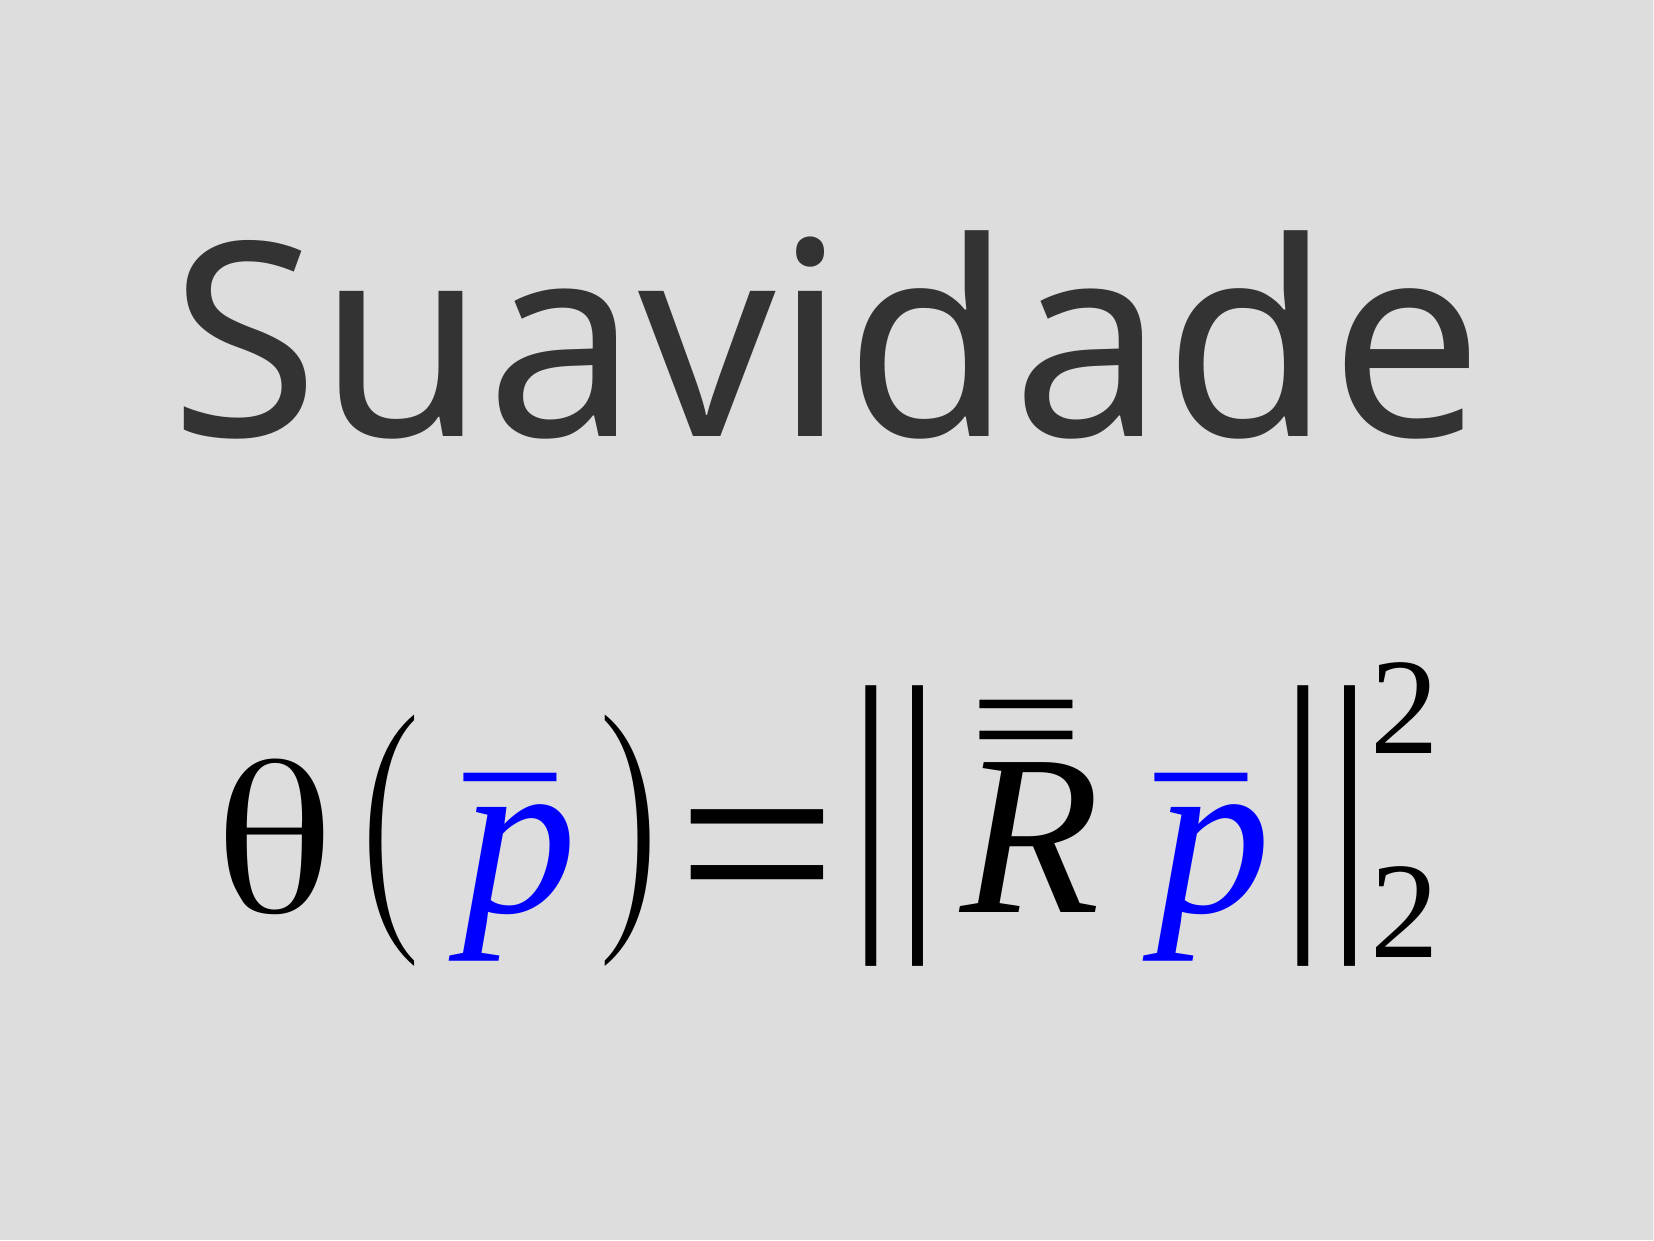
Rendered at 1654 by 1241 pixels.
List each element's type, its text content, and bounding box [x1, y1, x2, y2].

title Suavidade [82, 45, 1571, 612]
chart [208, 631, 1446, 989]
